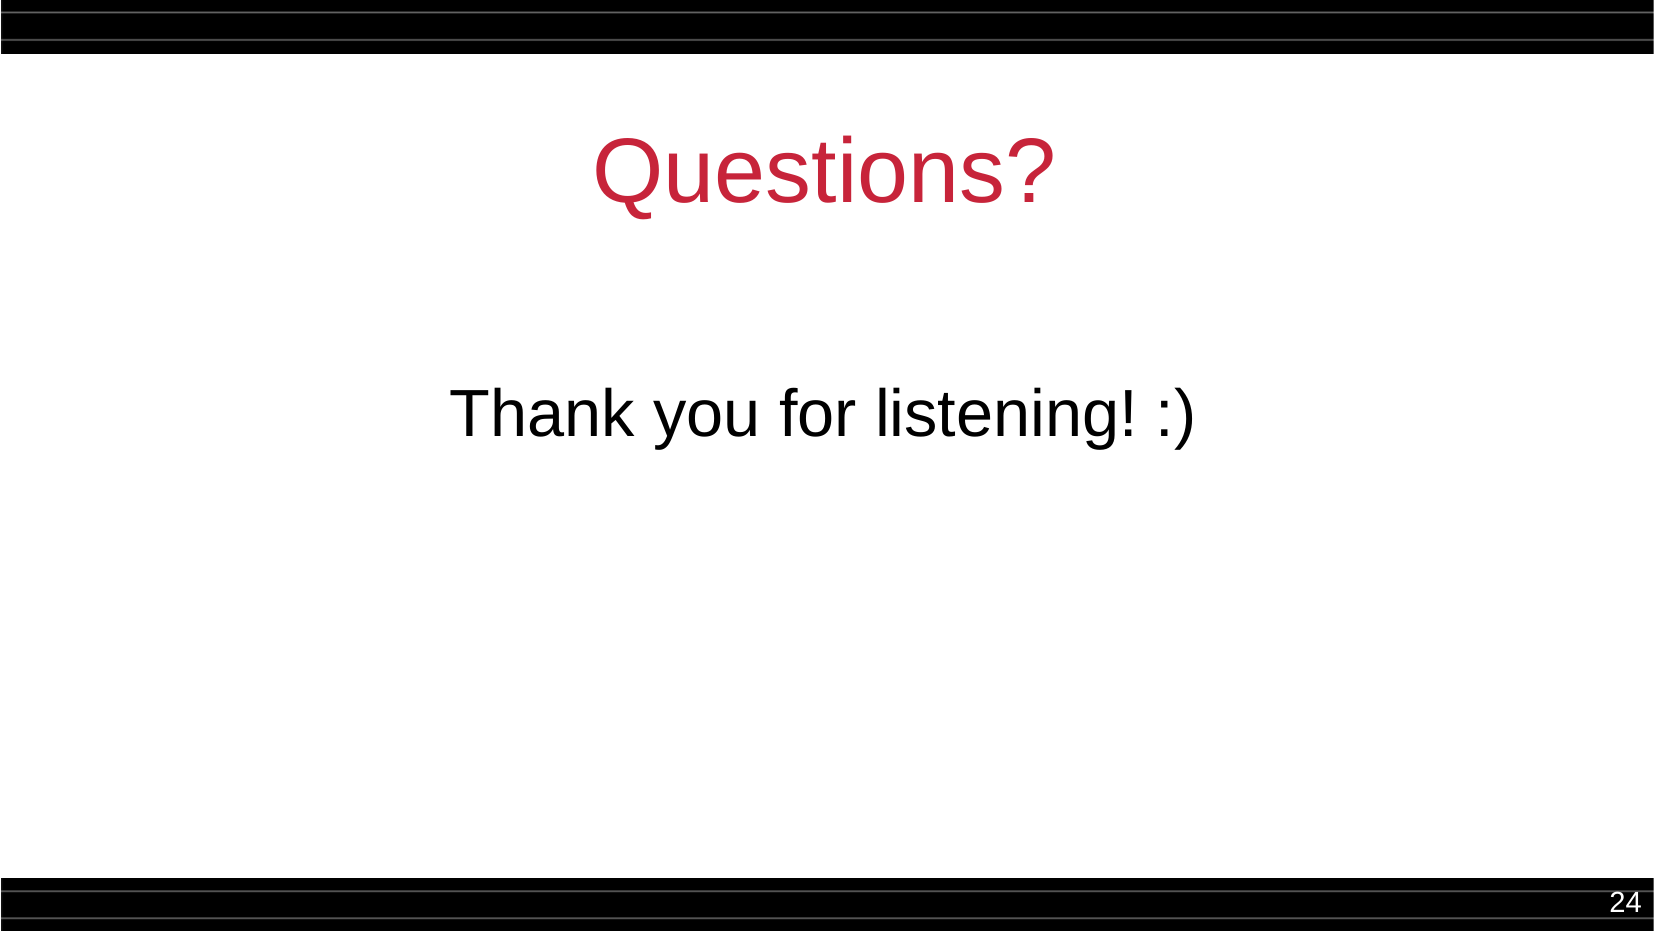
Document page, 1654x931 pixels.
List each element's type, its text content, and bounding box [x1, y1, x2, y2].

picture [1, 0, 1654, 54]
picture [1, 878, 1654, 931]
title Questions? [82, 92, 1571, 249]
list Thank you for listening! :) [82, 271, 1571, 758]
